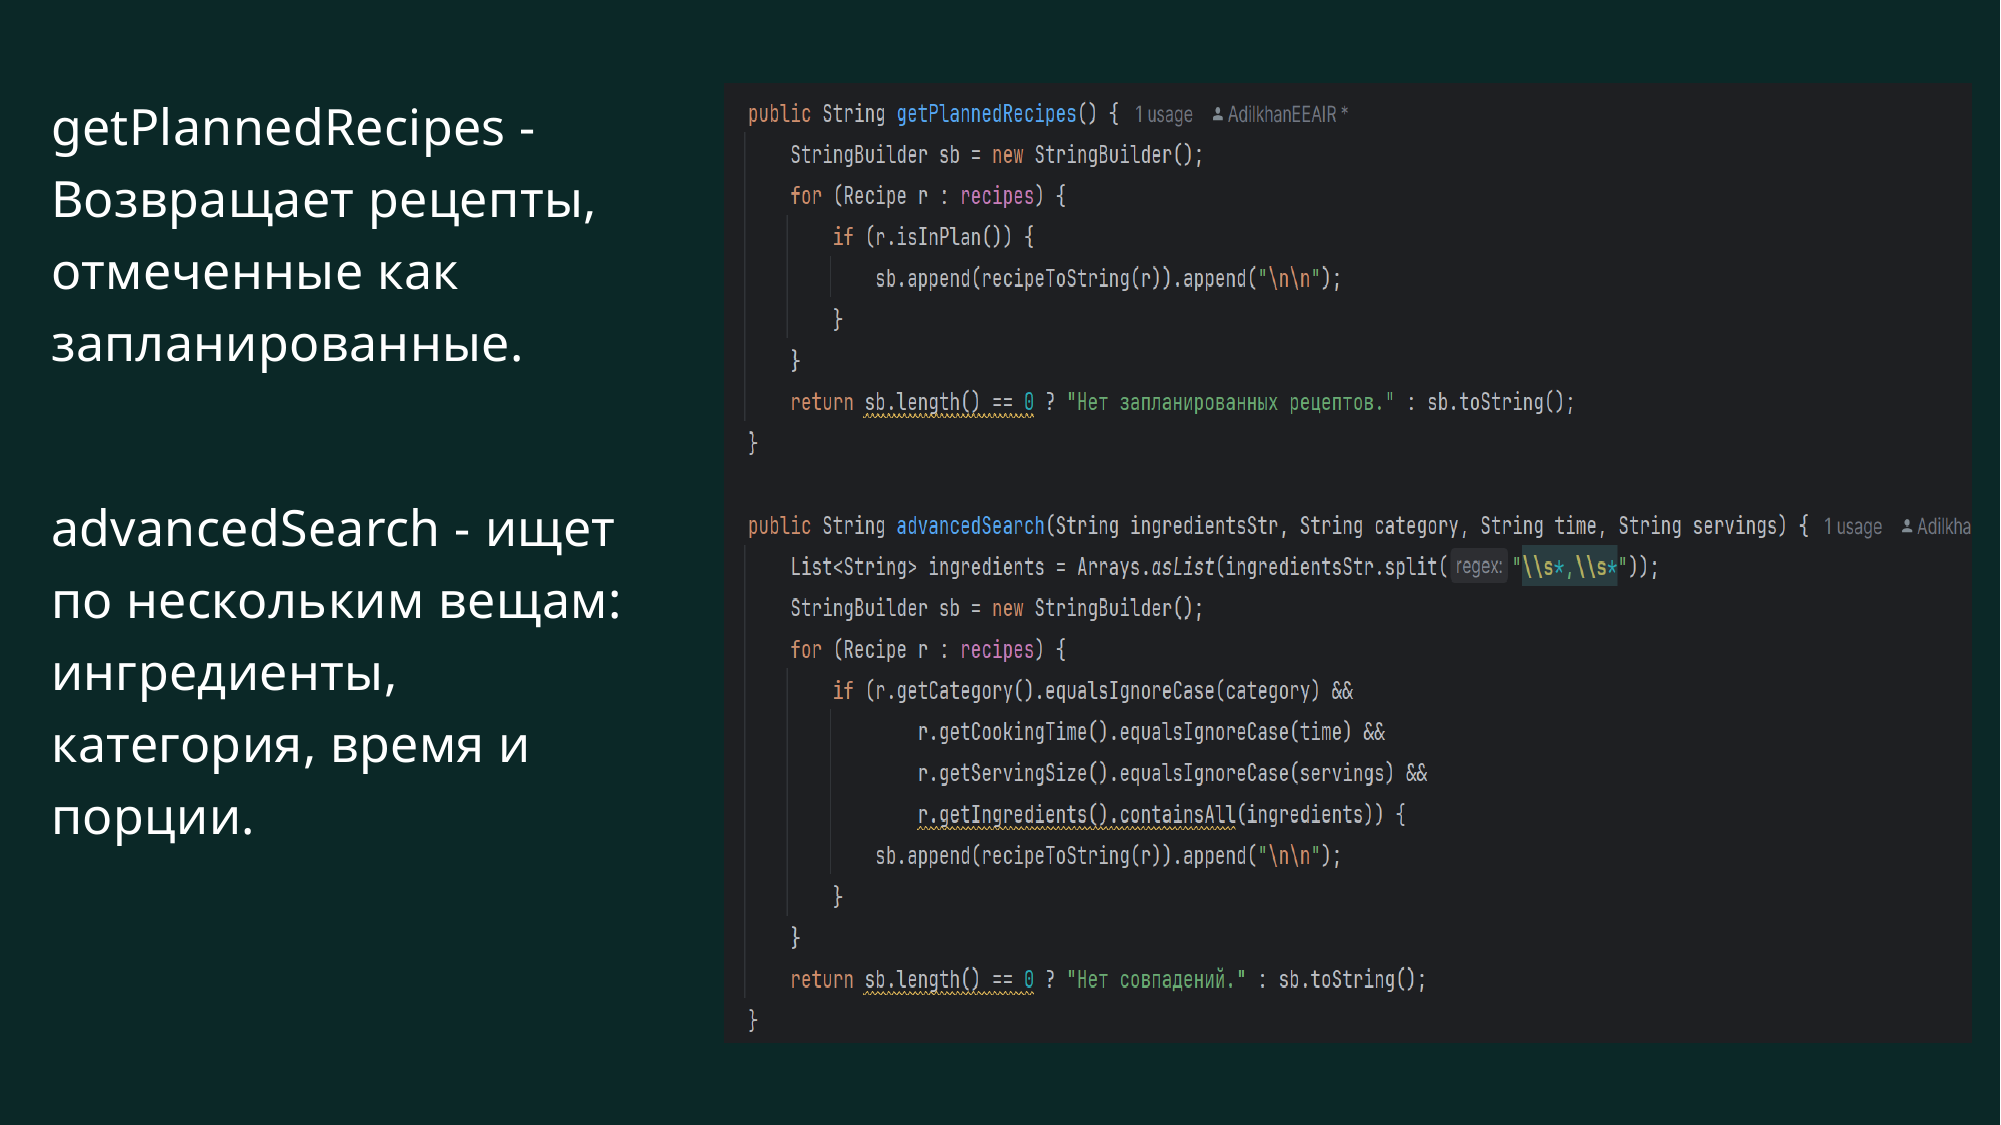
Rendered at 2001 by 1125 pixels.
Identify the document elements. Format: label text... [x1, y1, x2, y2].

picture [724, 83, 1972, 1043]
list getPlannedRecipes - Возвращает рецепты, отмеченные как запланированные. advancedSearch - ищет по нескольким вещам: ингредиенты, категория, время и порции. [51, 83, 674, 1043]
